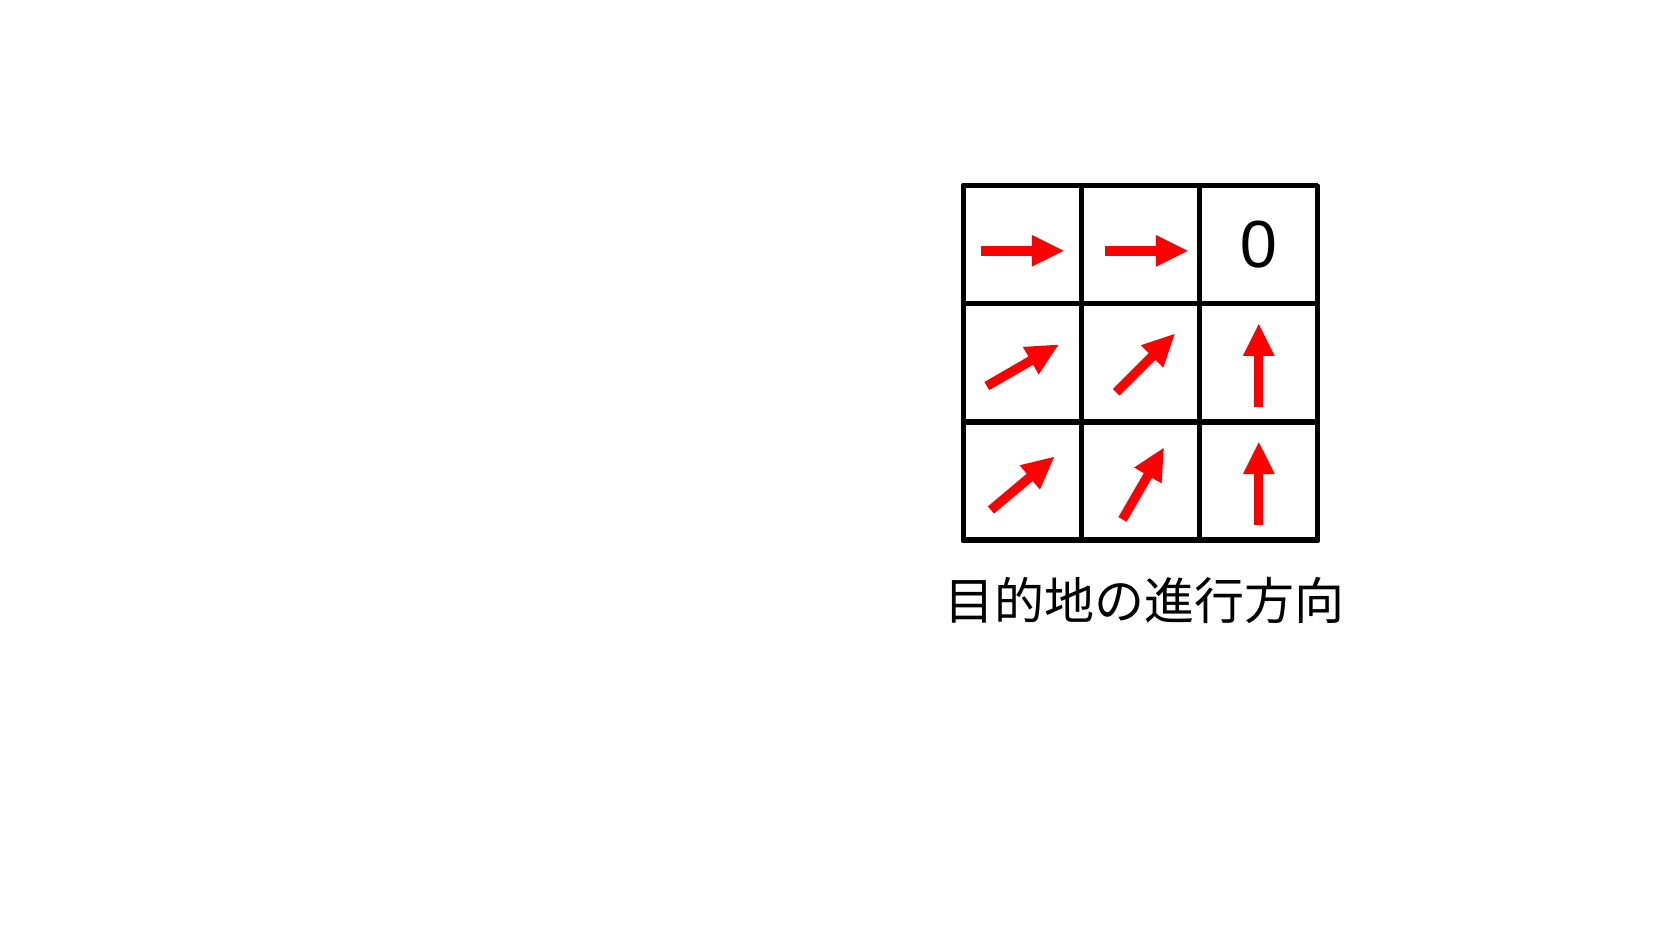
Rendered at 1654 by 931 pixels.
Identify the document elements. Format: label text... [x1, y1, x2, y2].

text_box 0 [1199, 185, 1318, 301]
text_box 目的地の進行方向 [930, 554, 1359, 624]
